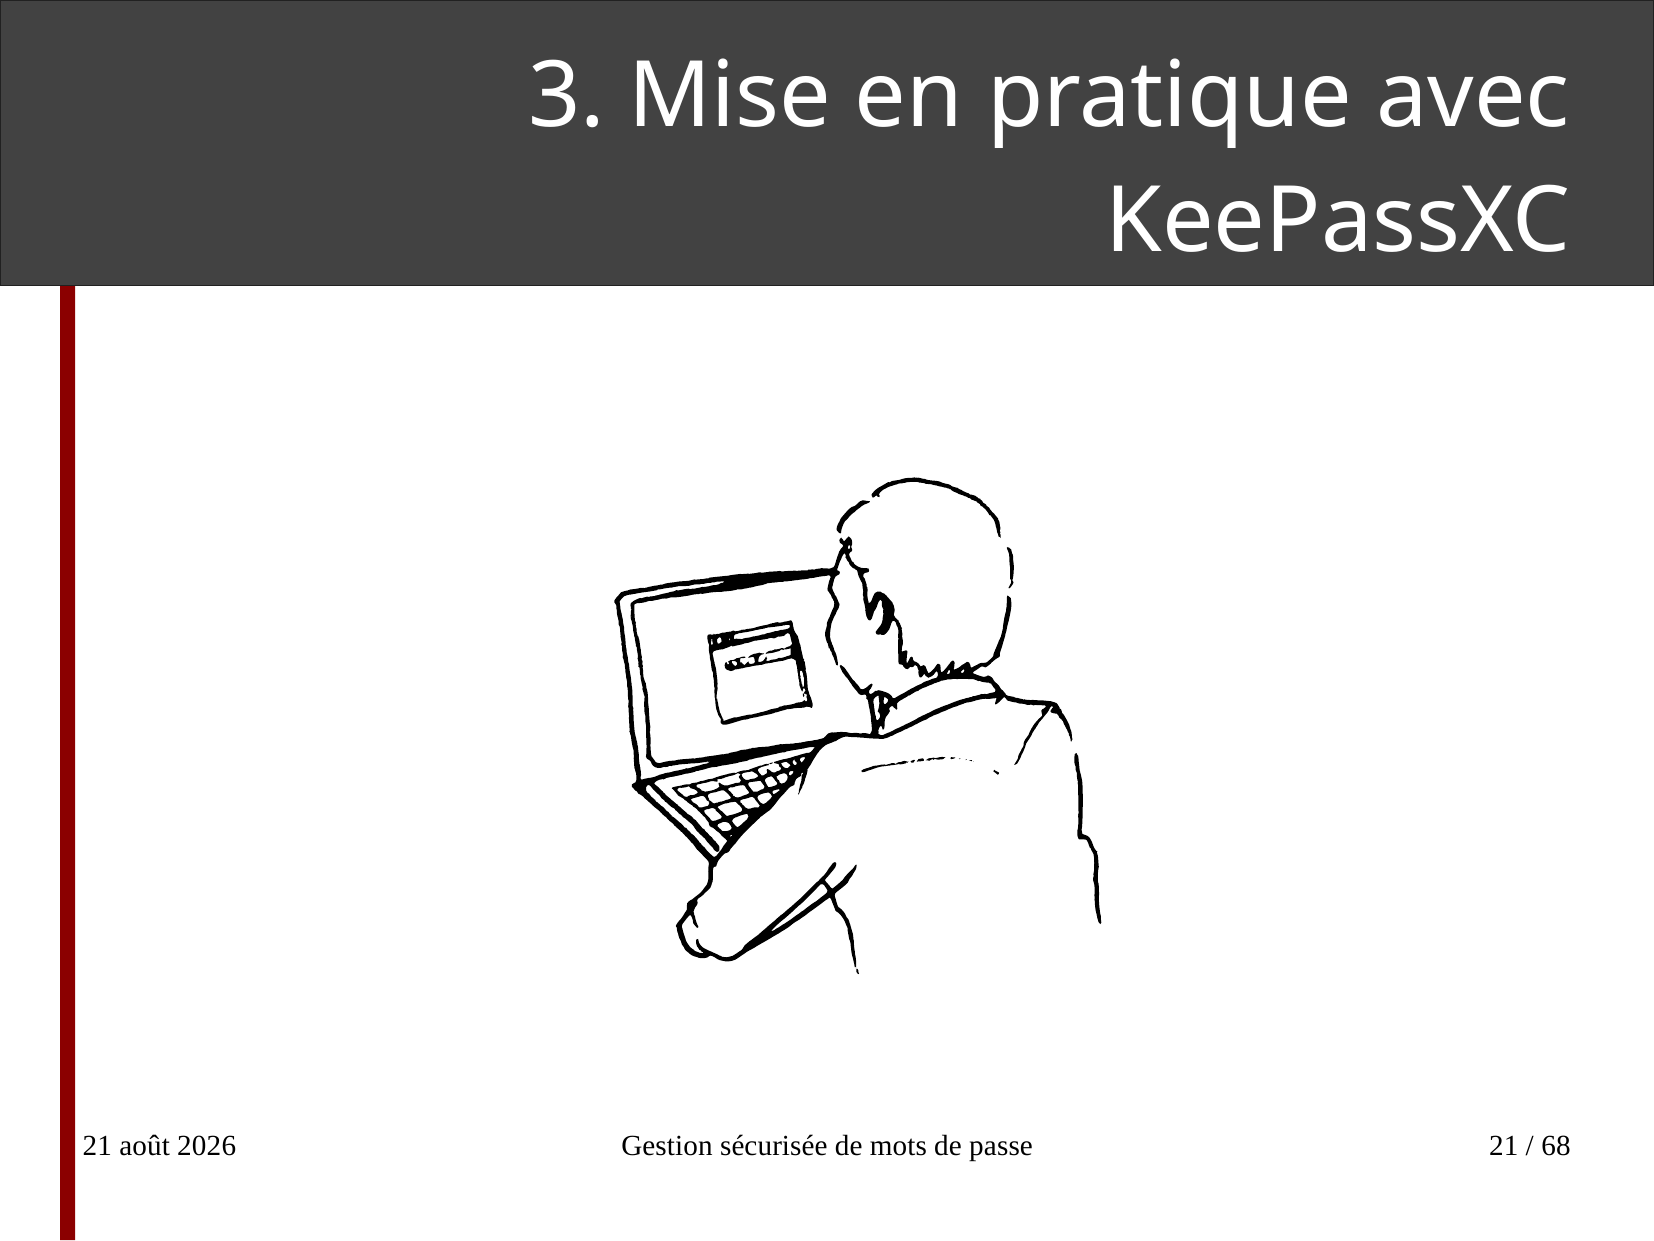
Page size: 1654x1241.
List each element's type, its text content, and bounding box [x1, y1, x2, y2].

picture [588, 438, 1126, 1006]
title 3. Mise en pratique avec KeePassXC [82, 27, 1571, 279]
